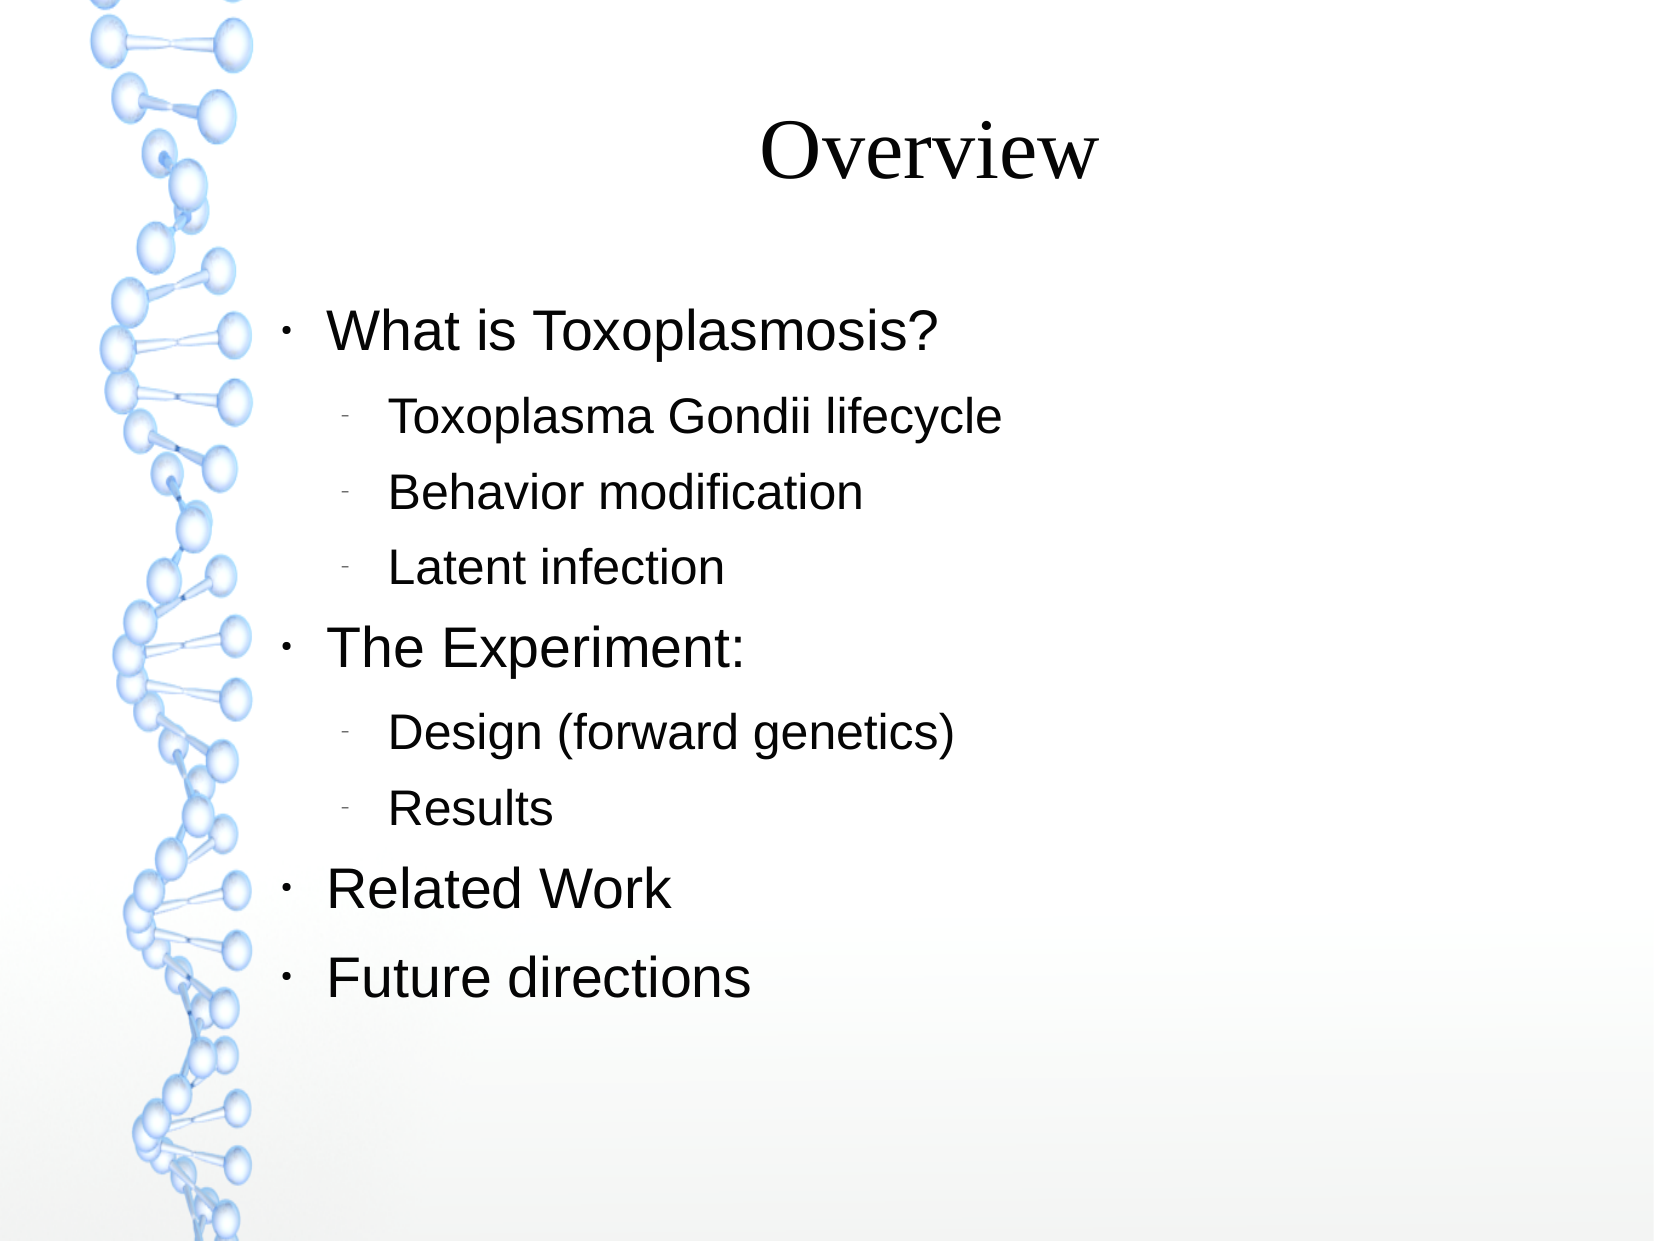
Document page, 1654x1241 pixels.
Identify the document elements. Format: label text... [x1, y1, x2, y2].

title Overview [265, 47, 1595, 252]
picture [0, 0, 1654, 1241]
list What is Toxoplasmosis? Toxoplasma Gondii lifecycle Behavior modification Latent infection The Experiment: Design (forward genetics) Results Related Work Future directions [265, 299, 1595, 1019]
